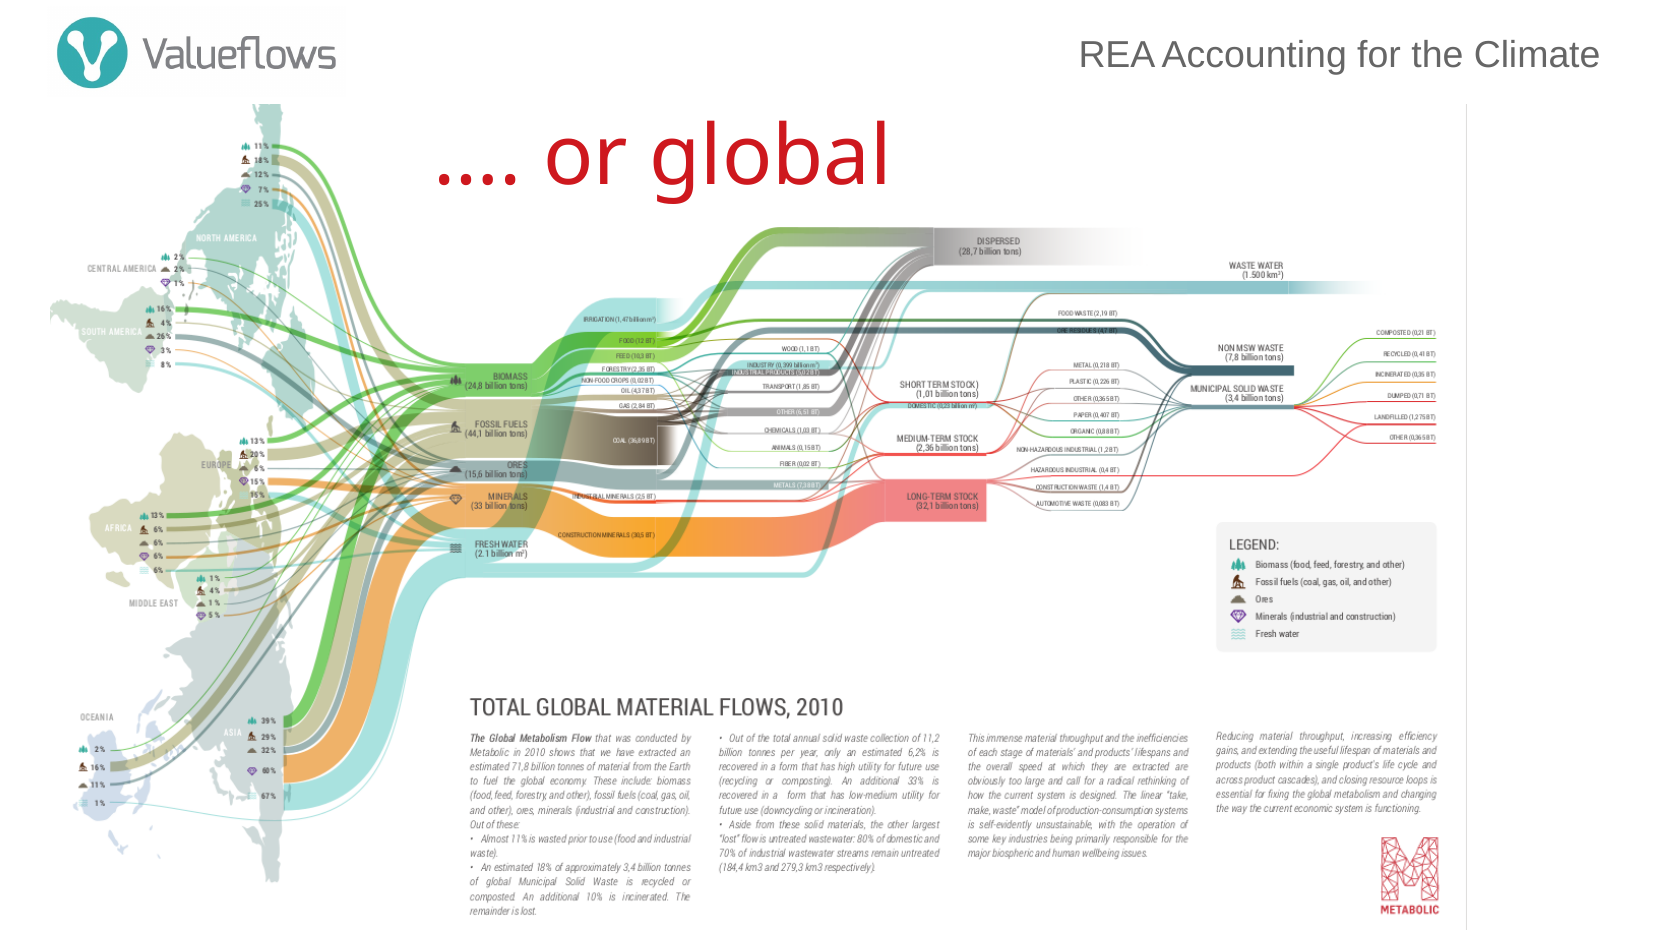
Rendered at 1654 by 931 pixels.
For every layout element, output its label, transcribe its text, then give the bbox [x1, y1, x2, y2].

text_box REA Accounting for the Climate [1063, 26, 1630, 84]
picture [50, 104, 1467, 930]
text_box …. or global [418, 88, 1349, 187]
picture [47, 6, 346, 97]
